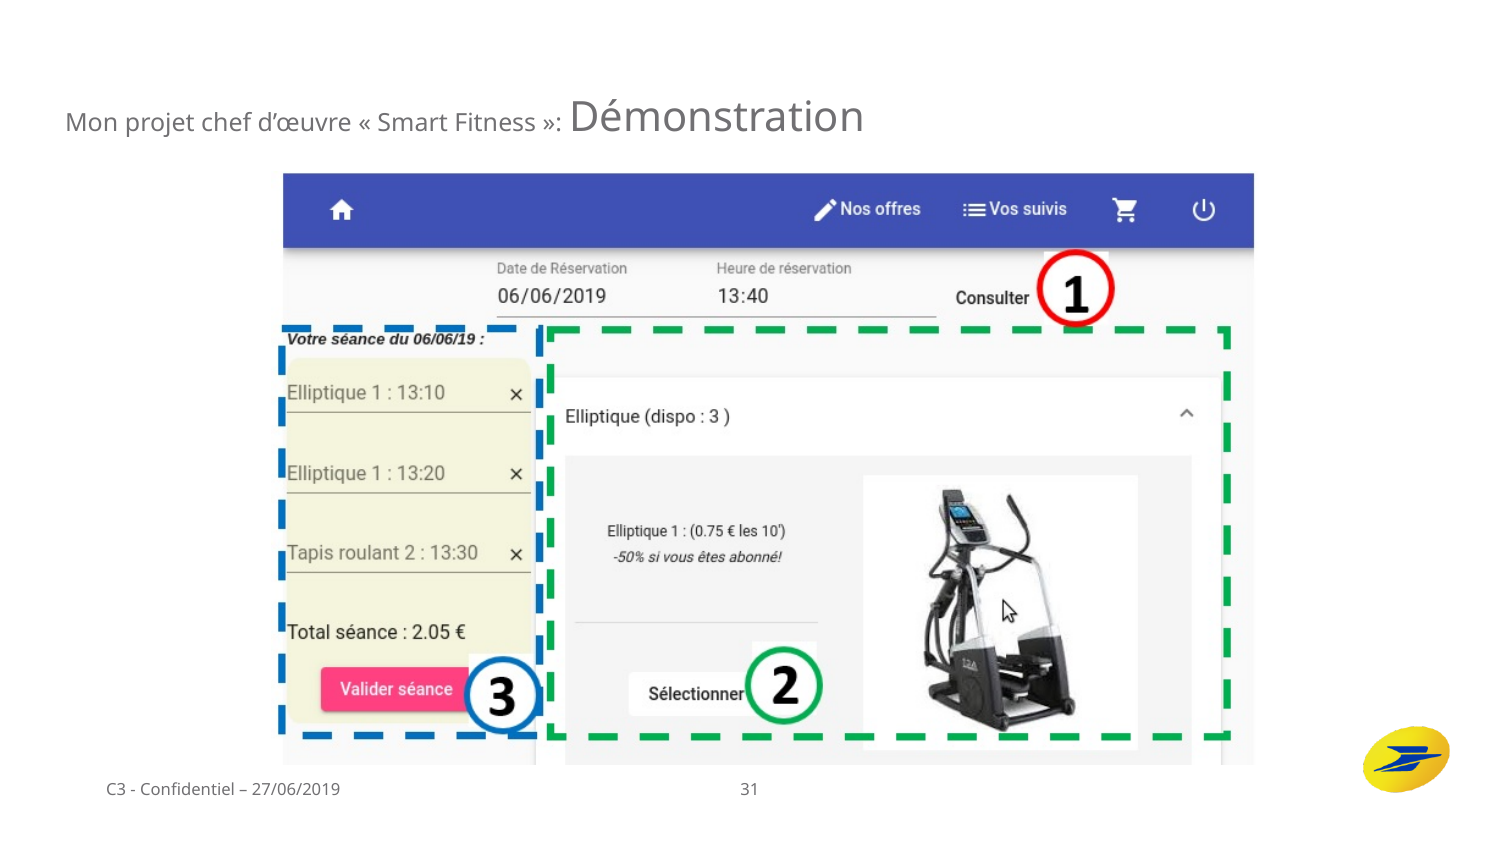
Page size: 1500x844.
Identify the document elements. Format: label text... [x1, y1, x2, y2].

picture [271, 171, 1259, 765]
picture [1346, 702, 1465, 821]
title Mon projet chef d’œuvre « Smart Fitness »: Démonstration [64, 89, 1436, 169]
